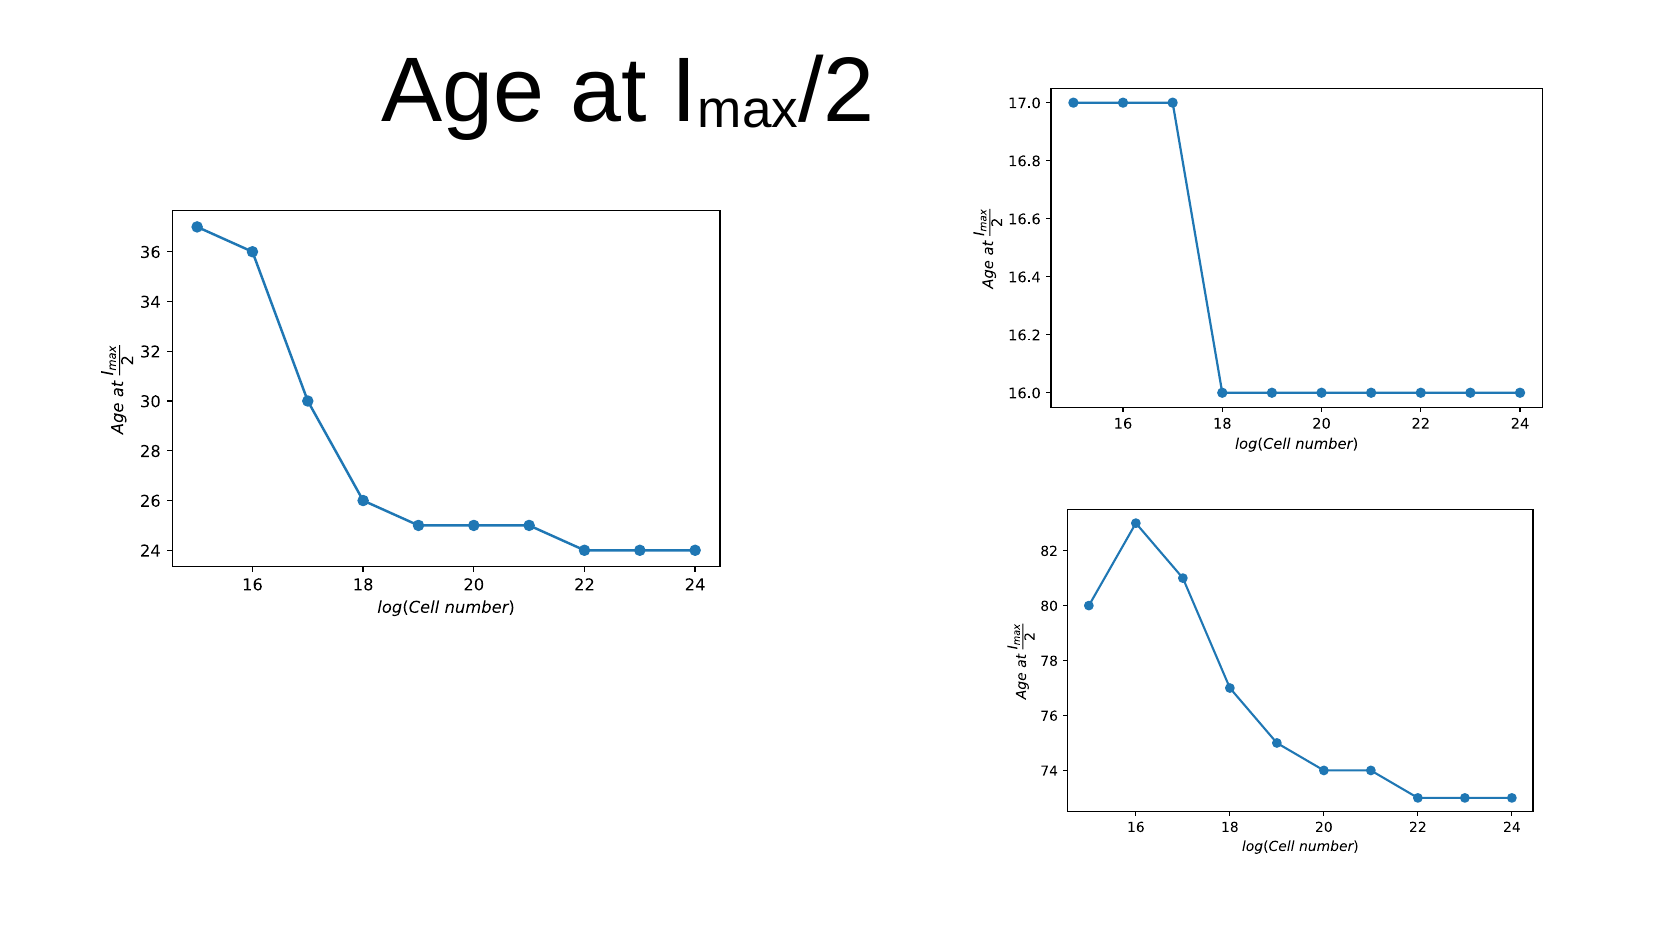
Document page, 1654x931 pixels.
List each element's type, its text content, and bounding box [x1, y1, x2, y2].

title Age at Imax/2 [0, 11, 1386, 167]
picture [971, 36, 1607, 863]
picture [83, 153, 792, 626]
